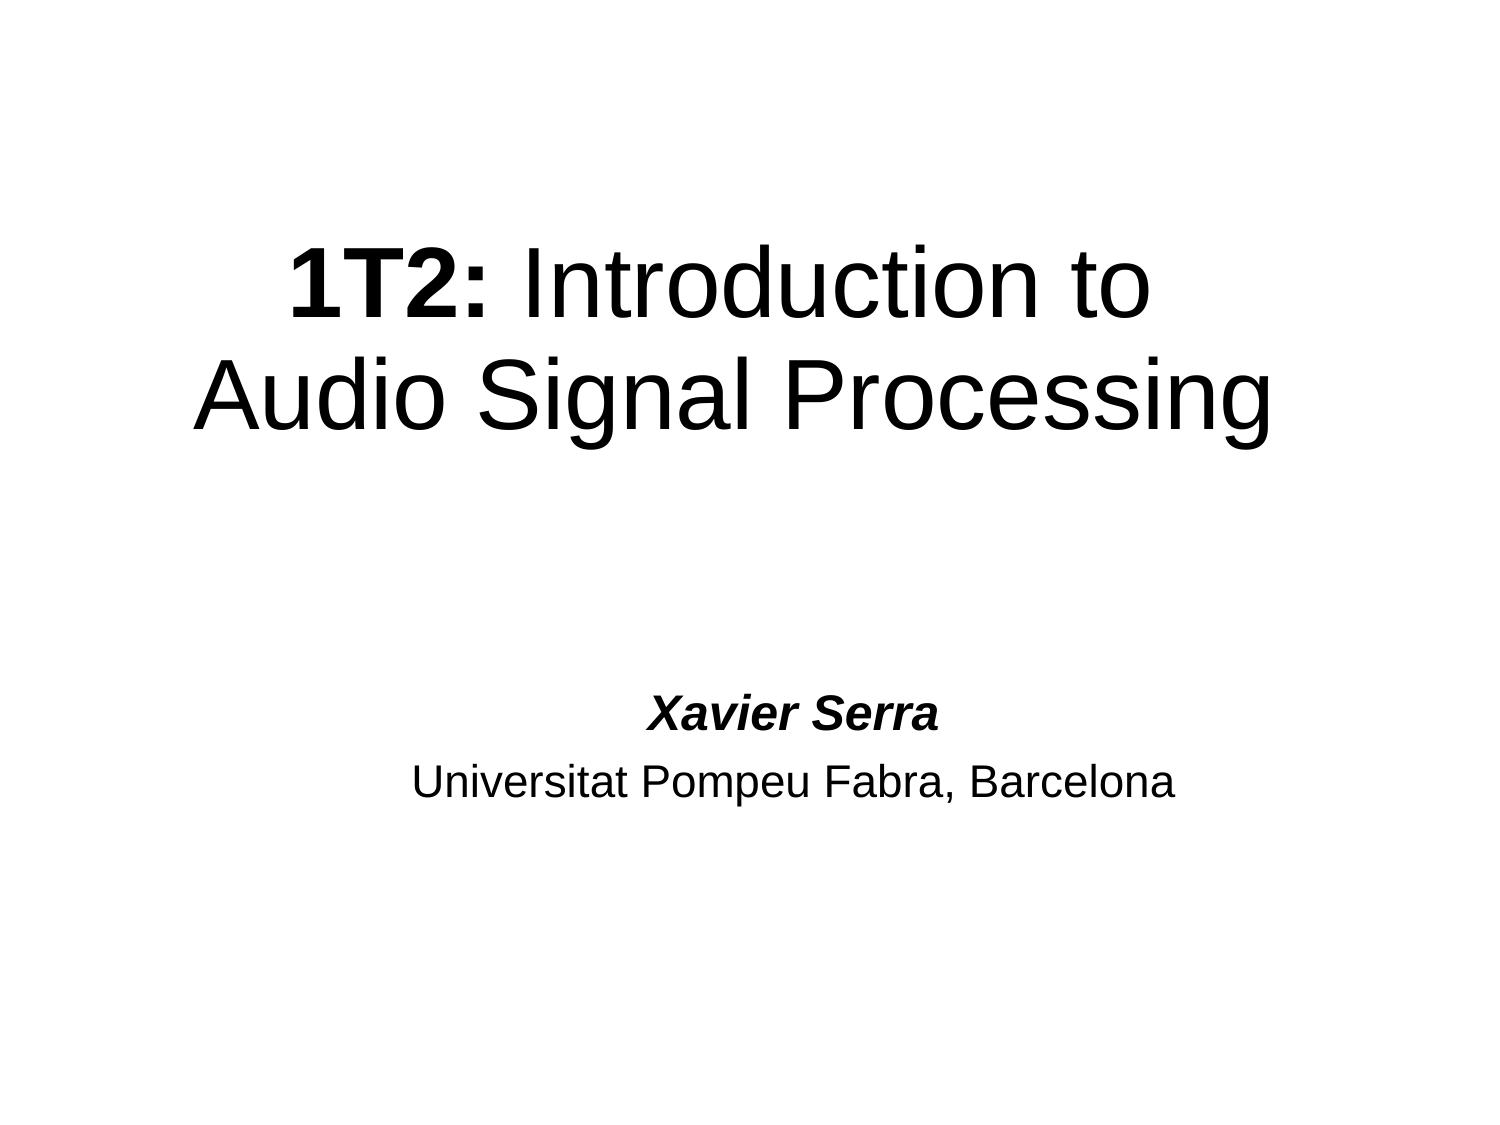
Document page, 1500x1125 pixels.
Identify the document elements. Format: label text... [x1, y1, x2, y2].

text_box Xavier Serra Universitat Pompeu Fabra, Barcelona [337, 677, 1250, 962]
title 1T2: Introduction to Audio Signal Processing [44, 149, 1425, 529]
